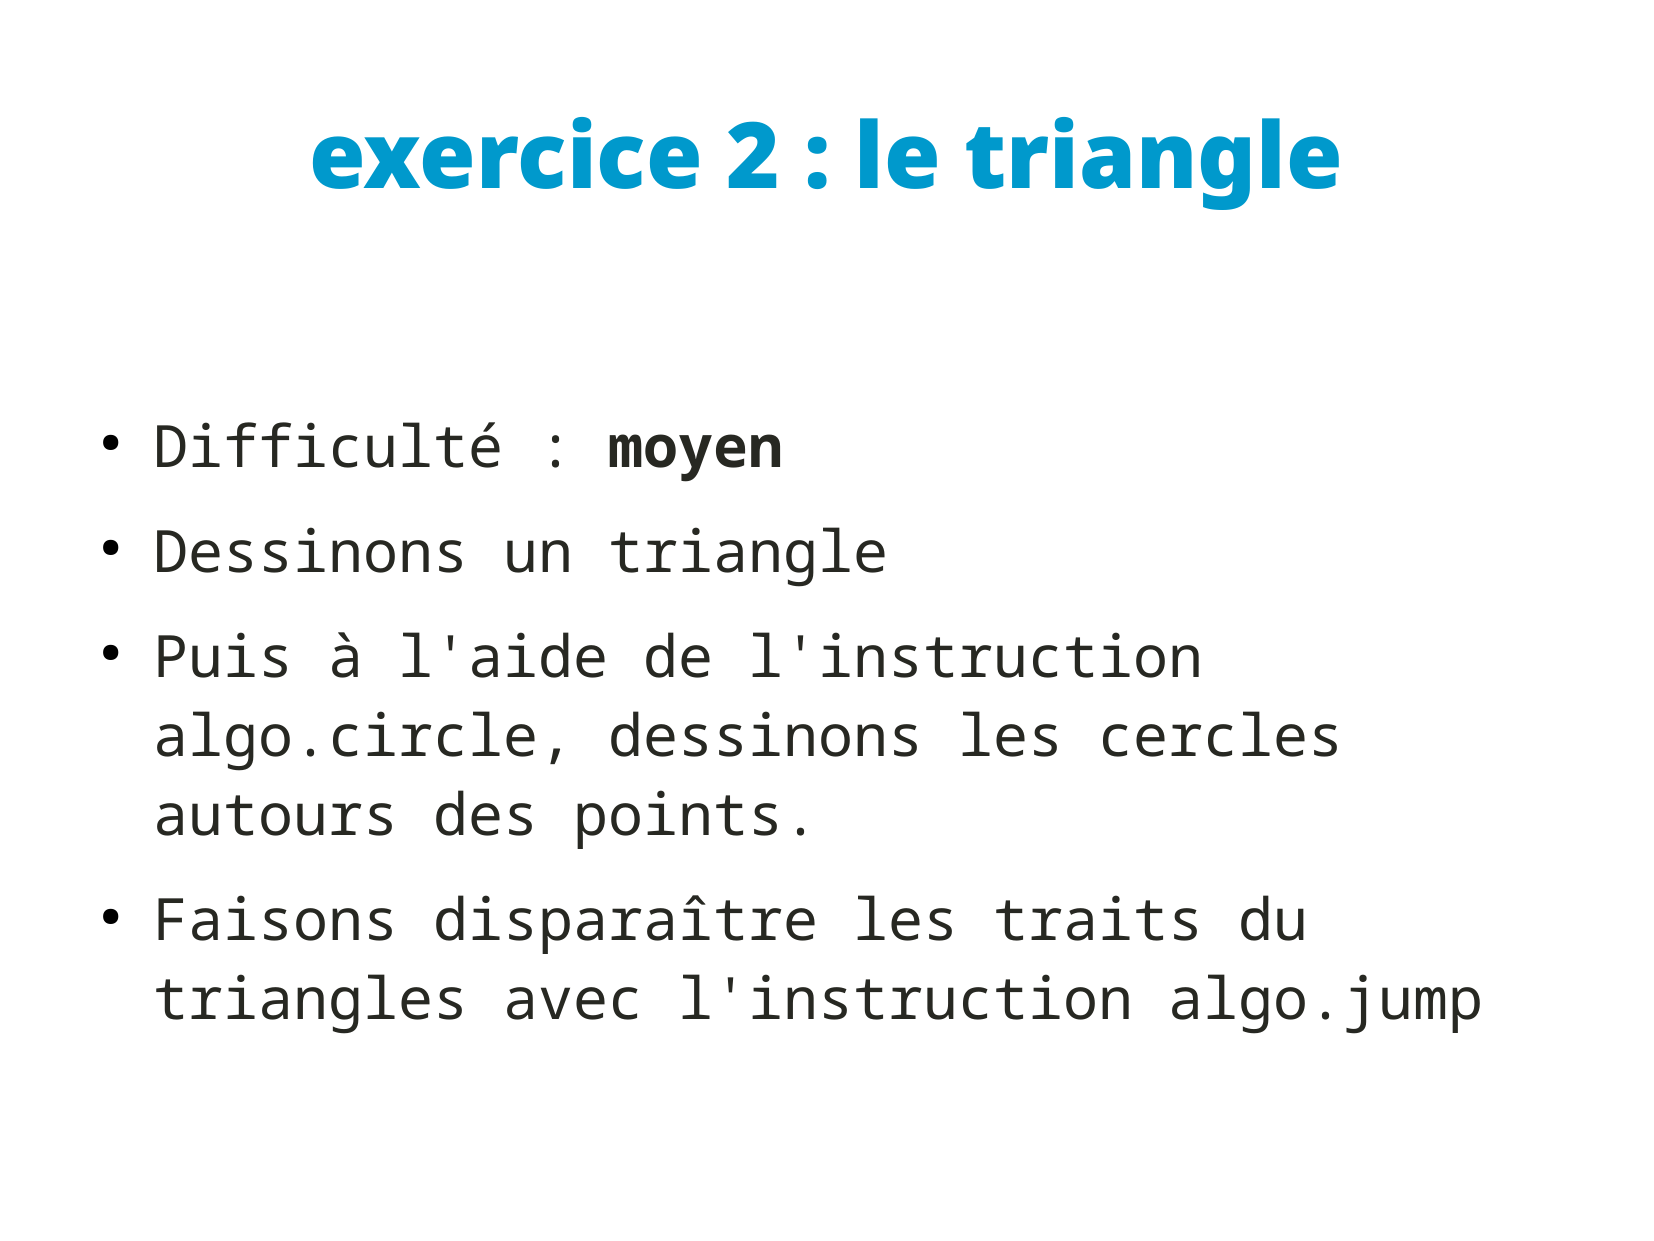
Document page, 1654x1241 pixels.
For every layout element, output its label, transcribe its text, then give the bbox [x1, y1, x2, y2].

list Difficulté : moyen Dessinons un triangle Puis à l'aide de l'instruction algo.circle, dessinons les cercles autours des points. Faisons disparaître les traits du triangles avec l'instruction algo.jump [82, 405, 1571, 1096]
title exercice 2 : le triangle [82, 49, 1571, 257]
